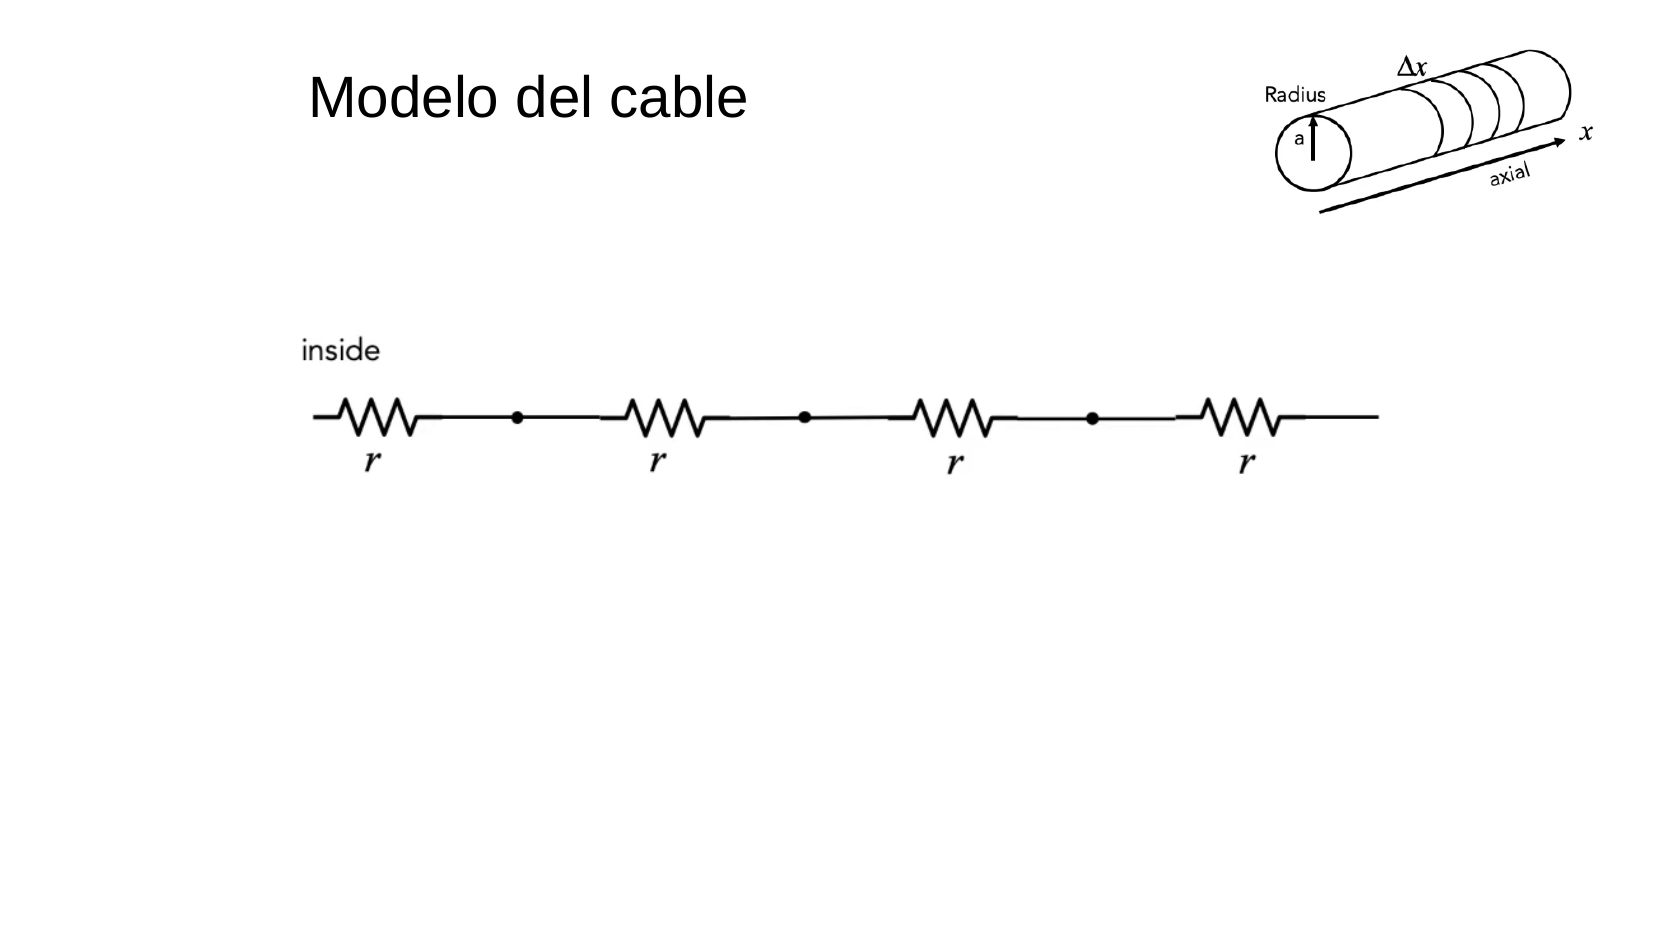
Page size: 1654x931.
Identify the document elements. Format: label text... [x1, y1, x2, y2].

picture [262, 299, 1408, 526]
picture [1237, 37, 1612, 226]
title Modelo del cable [157, 37, 901, 158]
